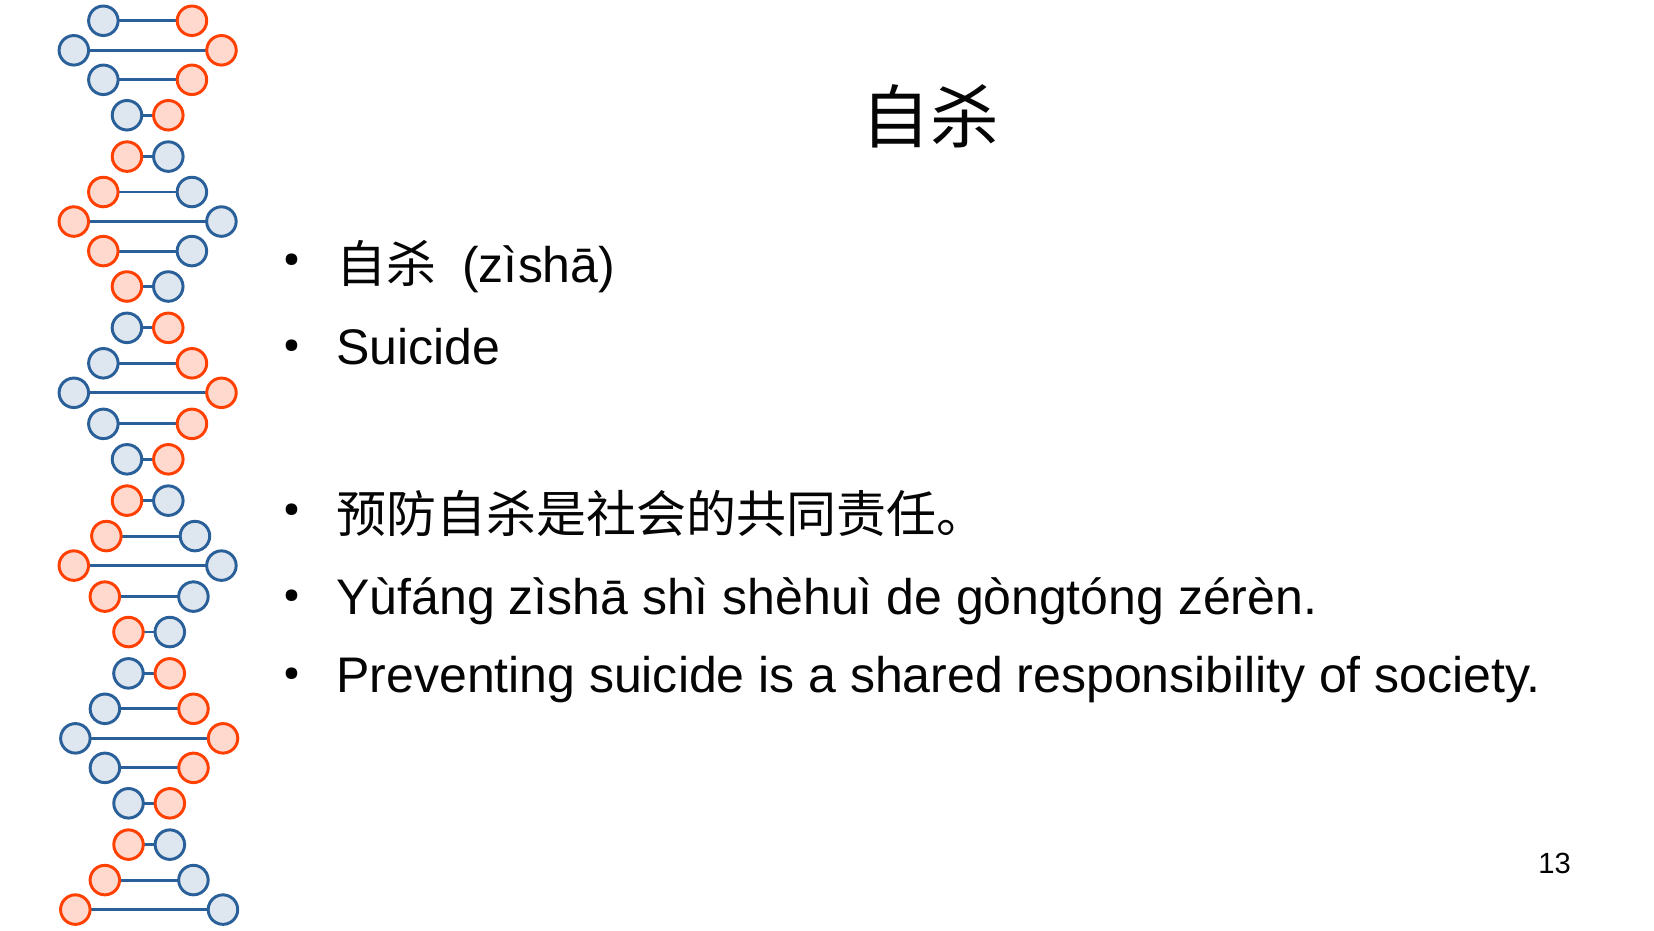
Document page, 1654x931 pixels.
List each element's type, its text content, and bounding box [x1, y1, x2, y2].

list 自杀 (zìshā) Suicide 预防自杀是社会的共同责任。 Yùfáng zìshā shì shèhuì de gòngtóng zérèn. Preventing suicide is a shared responsibility of society. [265, 224, 1595, 764]
title 自杀 [265, 35, 1595, 189]
